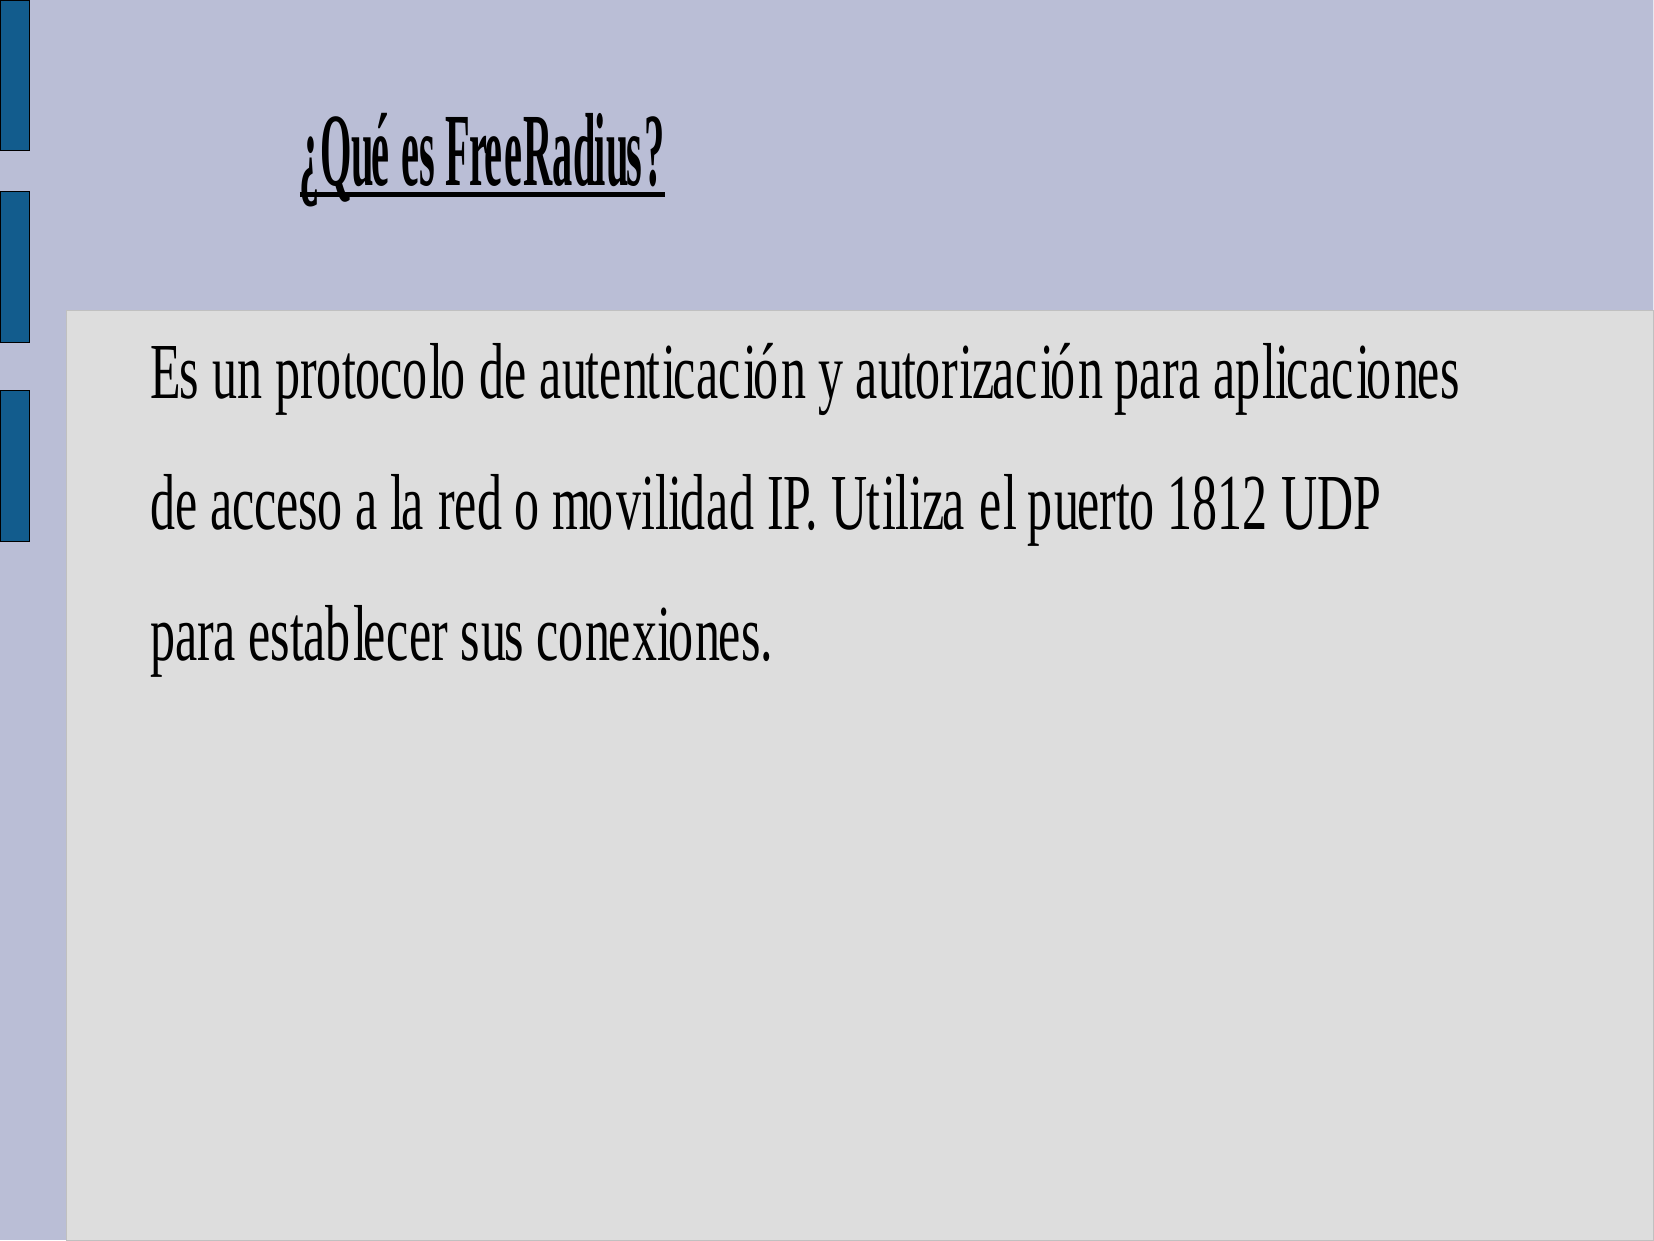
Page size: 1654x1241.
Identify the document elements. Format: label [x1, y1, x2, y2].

chart [147, 88, 1654, 886]
